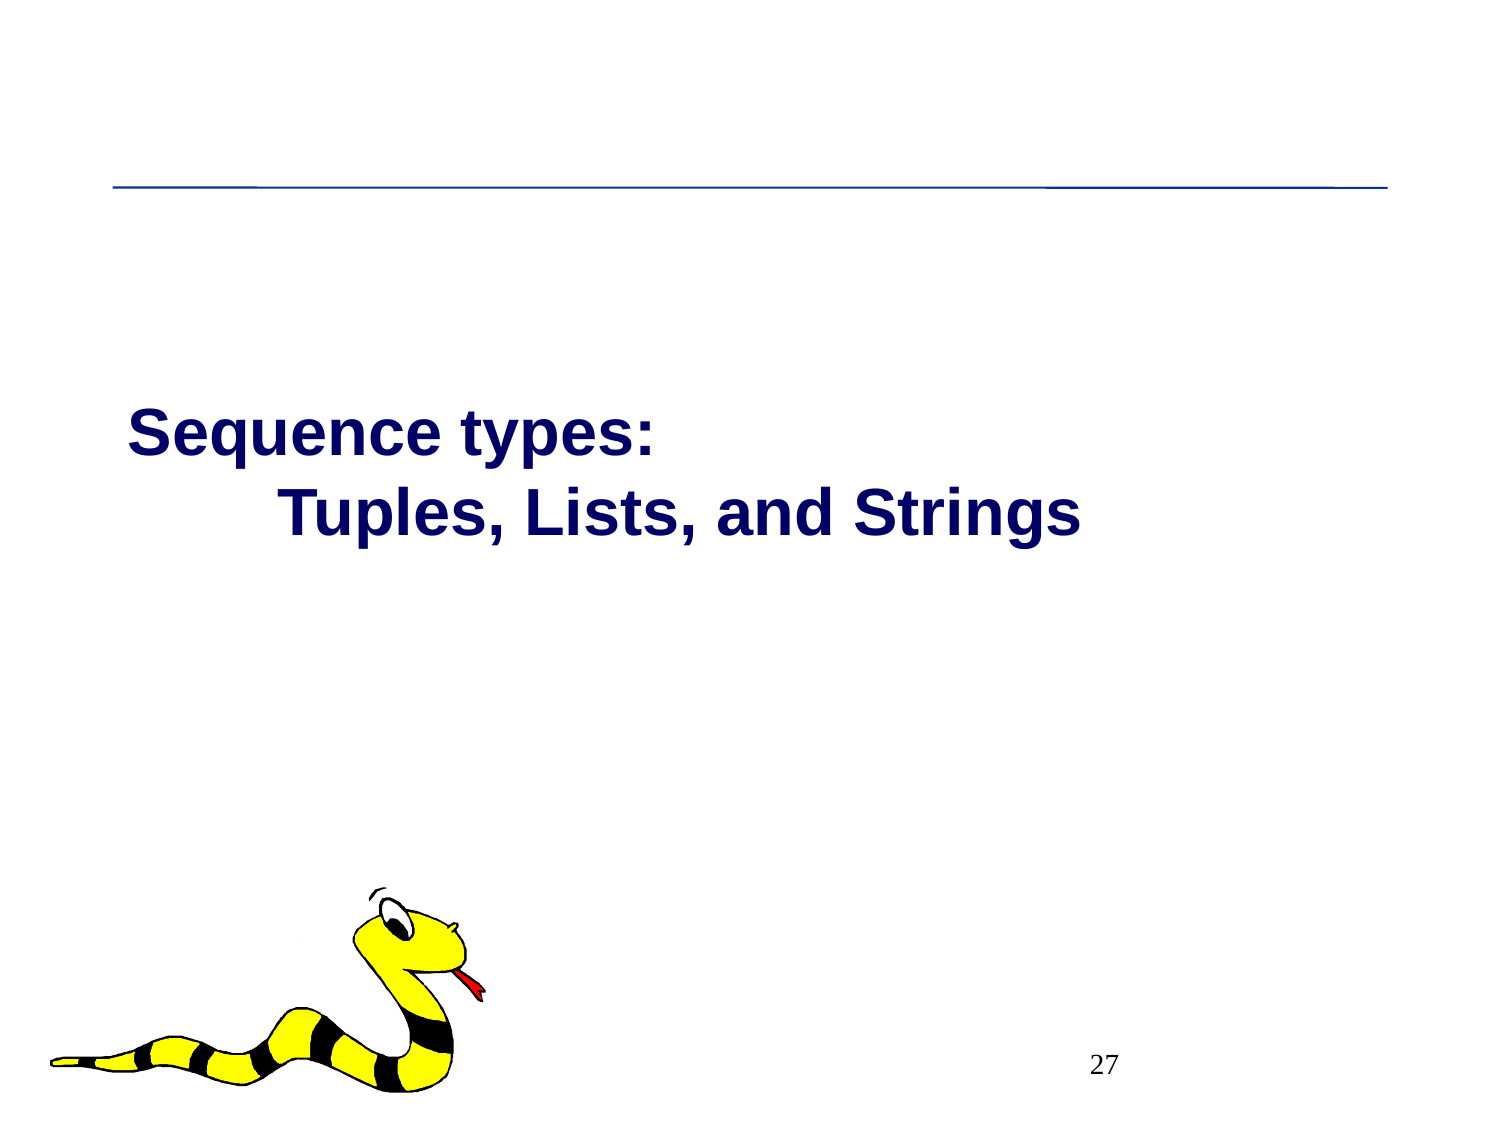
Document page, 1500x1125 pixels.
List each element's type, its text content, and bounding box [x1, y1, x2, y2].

title Sequence types: Tuples, Lists, and Strings [112, 381, 1388, 557]
picture [50, 887, 486, 1093]
text_box <number> [1074, 1024, 1424, 1102]
